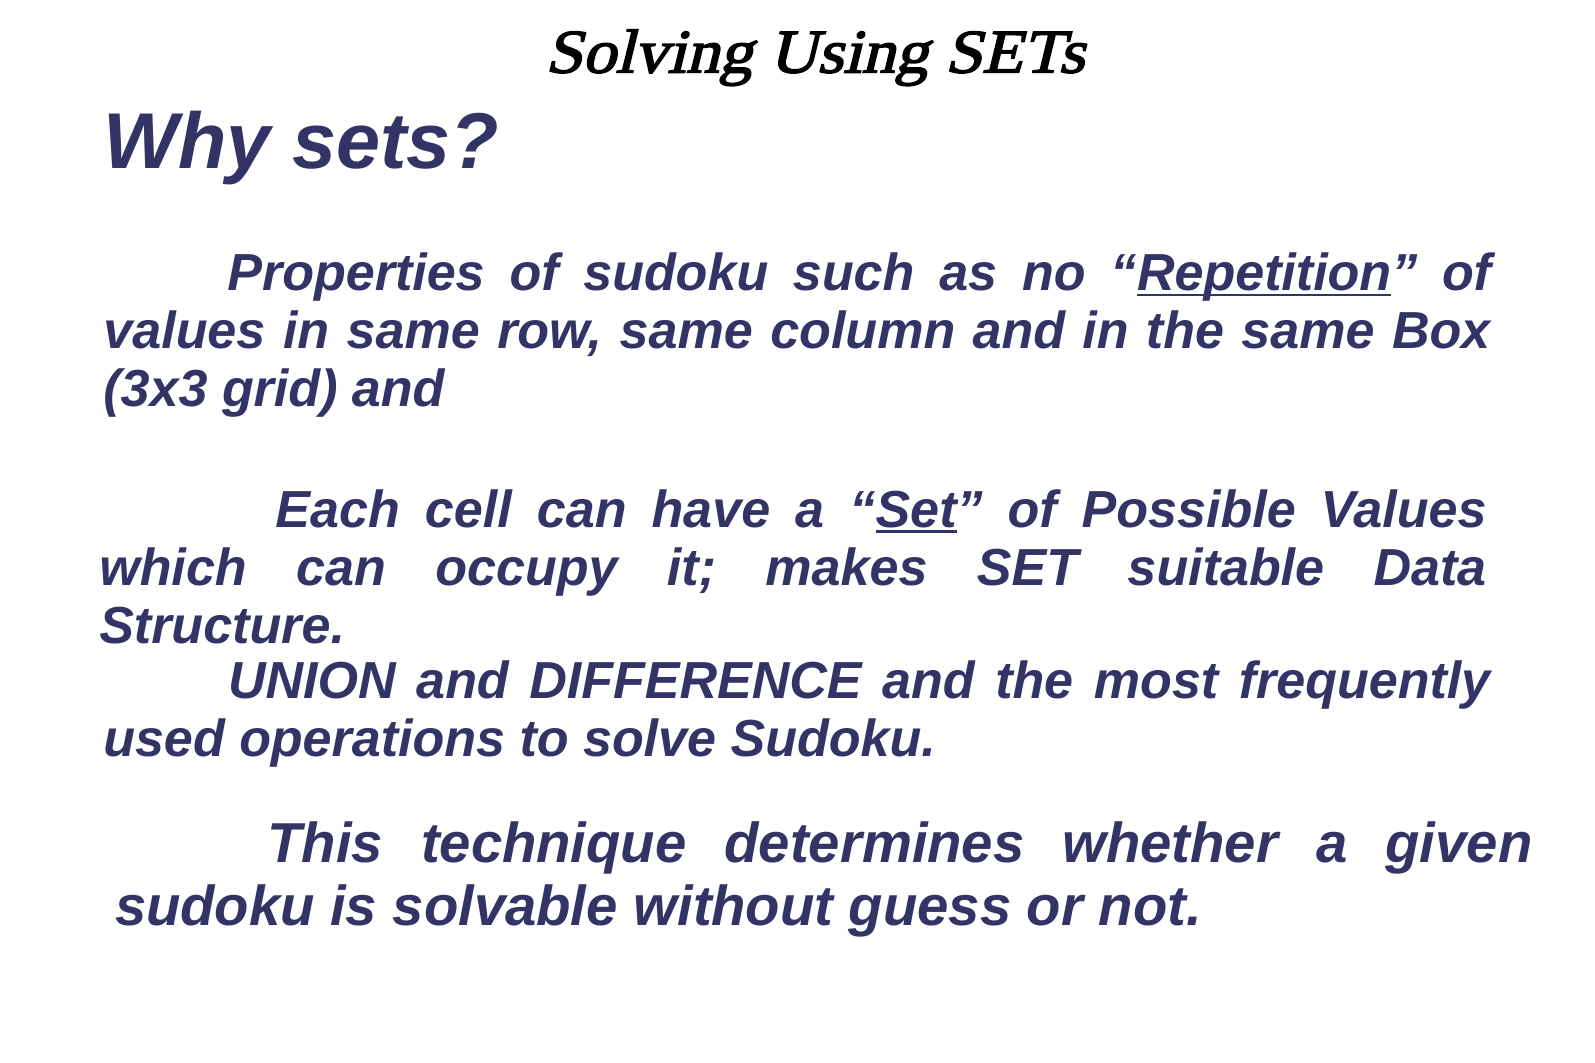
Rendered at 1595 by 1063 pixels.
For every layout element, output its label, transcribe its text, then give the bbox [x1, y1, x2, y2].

text_box Solving Using SETs [1061, 43, 1087, 74]
text_box Solving Using SETs [720, 40, 758, 86]
text_box Solving Using SETs [820, 43, 846, 74]
text_box Solving Using SETs [1031, 31, 1072, 73]
text_box Solving Using SETs [640, 44, 675, 74]
text_box Solving Using SETs [949, 31, 986, 74]
text_box Solving Using SETs [895, 40, 933, 86]
text_box Solving Using SETs [616, 29, 638, 73]
text_box Solving Using SETs [844, 44, 863, 73]
text_box Solving Using SETs [983, 31, 1027, 73]
text_box Solving Using SETs [587, 43, 618, 74]
text_box Solving Using SETs [687, 43, 720, 73]
text_box UNION and DIFFERENCE and the most frequently used operations to solve Sudoku. [88, 643, 1506, 808]
text_box Solving Using SETs [668, 44, 687, 73]
text_box Solving Using SETs [778, 32, 826, 74]
text_box Solving Using SETs [863, 43, 896, 73]
text_box Why sets? [88, 89, 1152, 218]
text_box Properties of sudoku such as no “Repetition” of values in same row, same column and in the same Box (3x3 grid) and [88, 236, 1506, 475]
text_box [1417, 324, 1477, 395]
text_box Solving Using SETs [550, 31, 586, 74]
text_box Each cell can have a “Set” of Possible Values which can occupy it; makes SET suitable Data Structure. [84, 472, 1502, 637]
text_box This technique determines whether a given sudoku is solvable without guess or not. [100, 804, 1548, 981]
